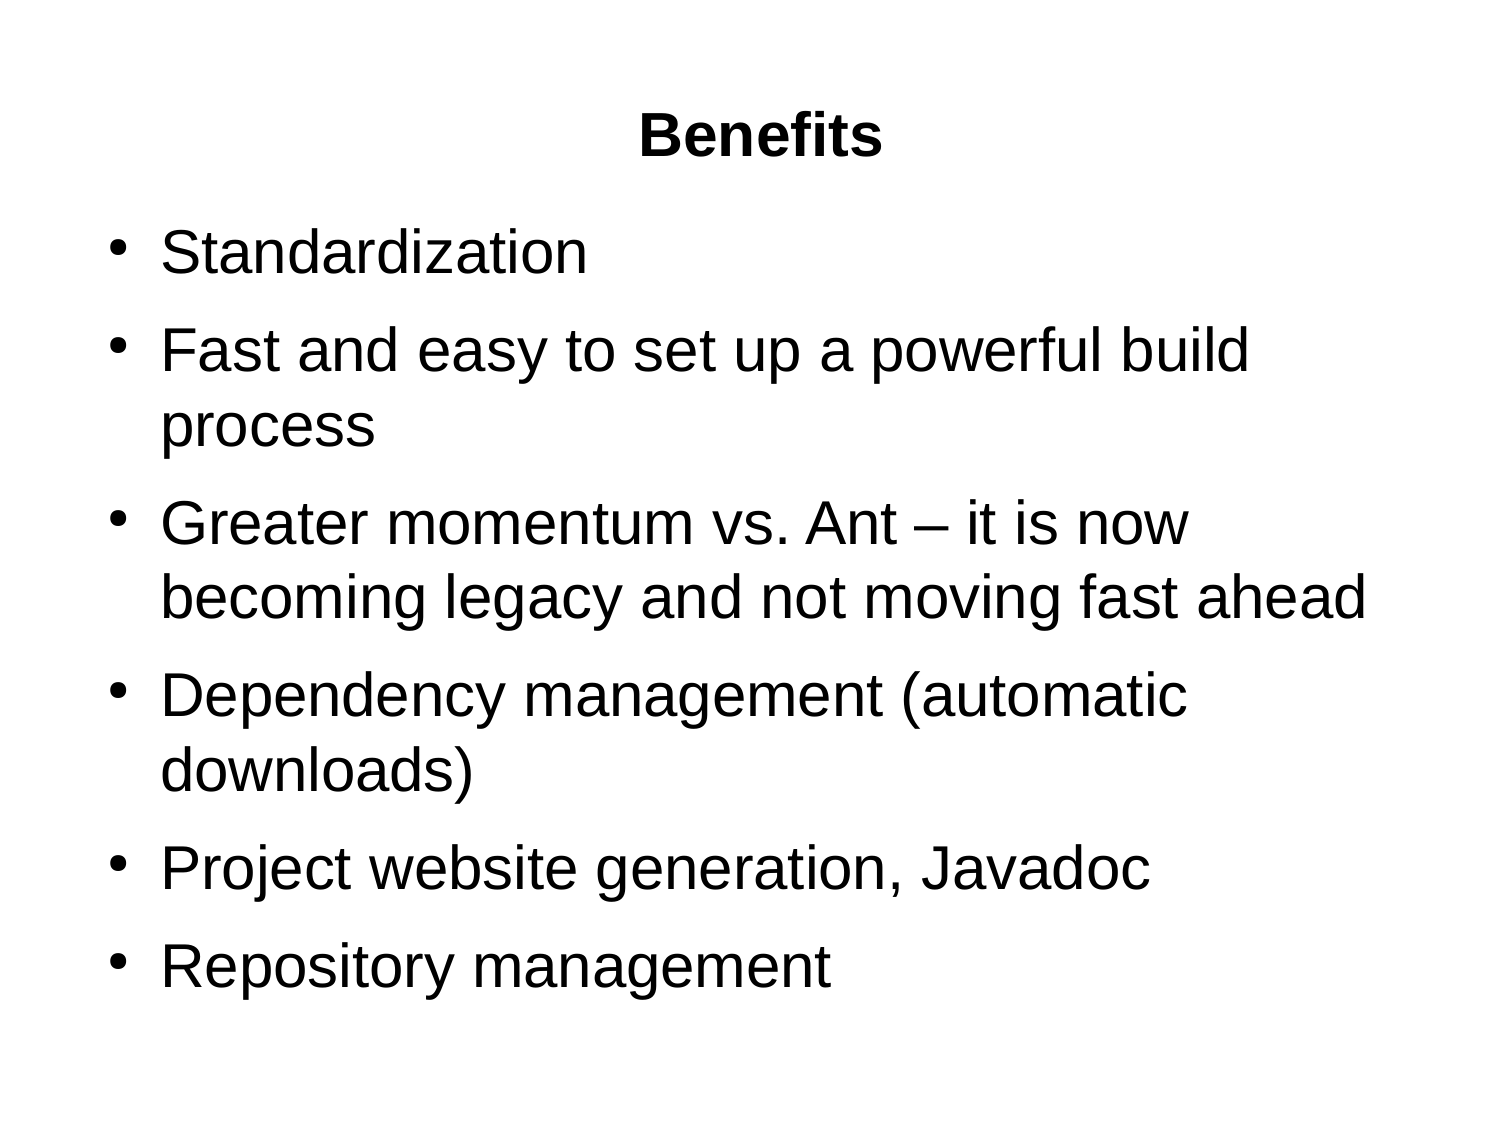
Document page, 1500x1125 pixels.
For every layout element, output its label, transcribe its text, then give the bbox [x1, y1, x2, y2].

title Benefits [75, 44, 1425, 177]
list Standardization Fast and easy to set up a powerful build process Greater momentum vs. Ant – it is now becoming legacy and not moving fast ahead Dependency management (automatic downloads) Project website generation, Javadoc Repository management [75, 204, 1395, 1075]
